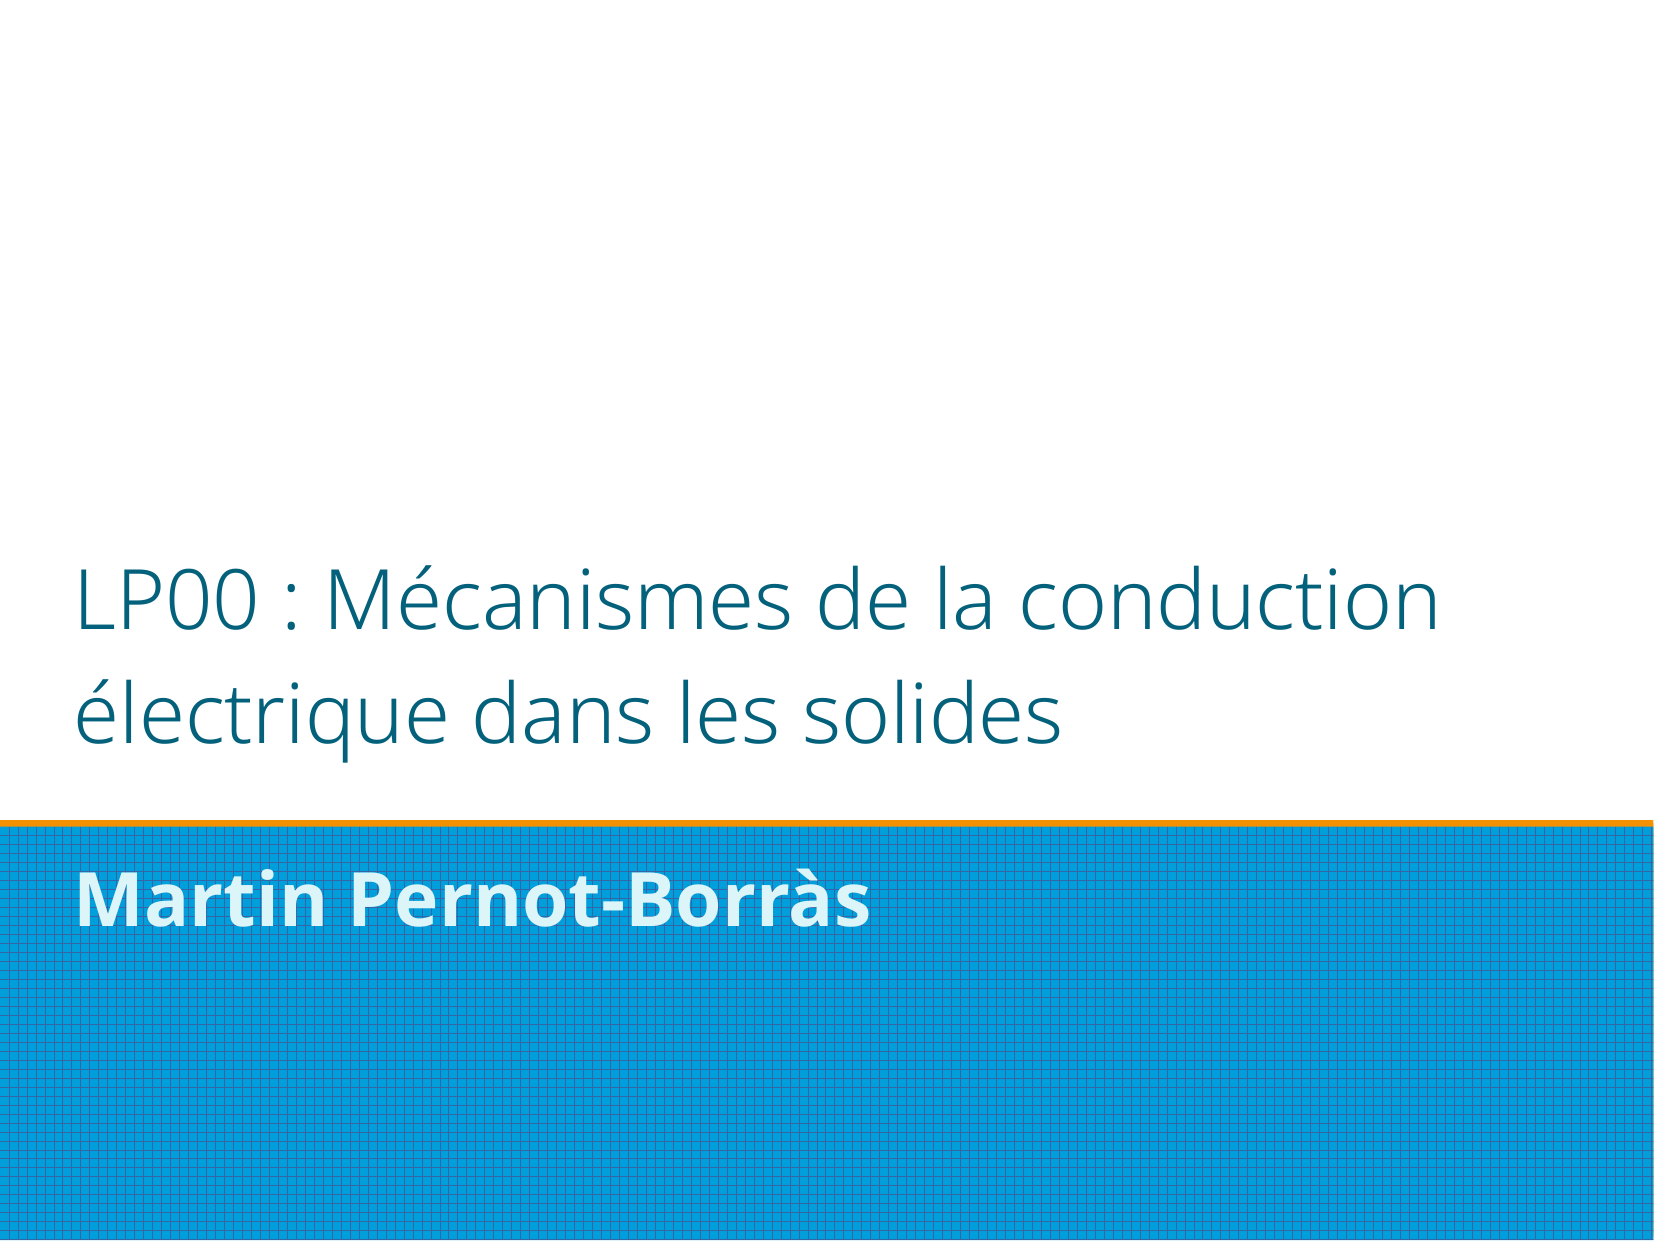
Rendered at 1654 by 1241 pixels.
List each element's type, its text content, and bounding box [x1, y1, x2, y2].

title LP00 : Mécanismes de la conduction électrique dans les solides [73, 59, 1551, 768]
subtitle Martin Pernot-Borràs [73, 846, 1551, 1103]
